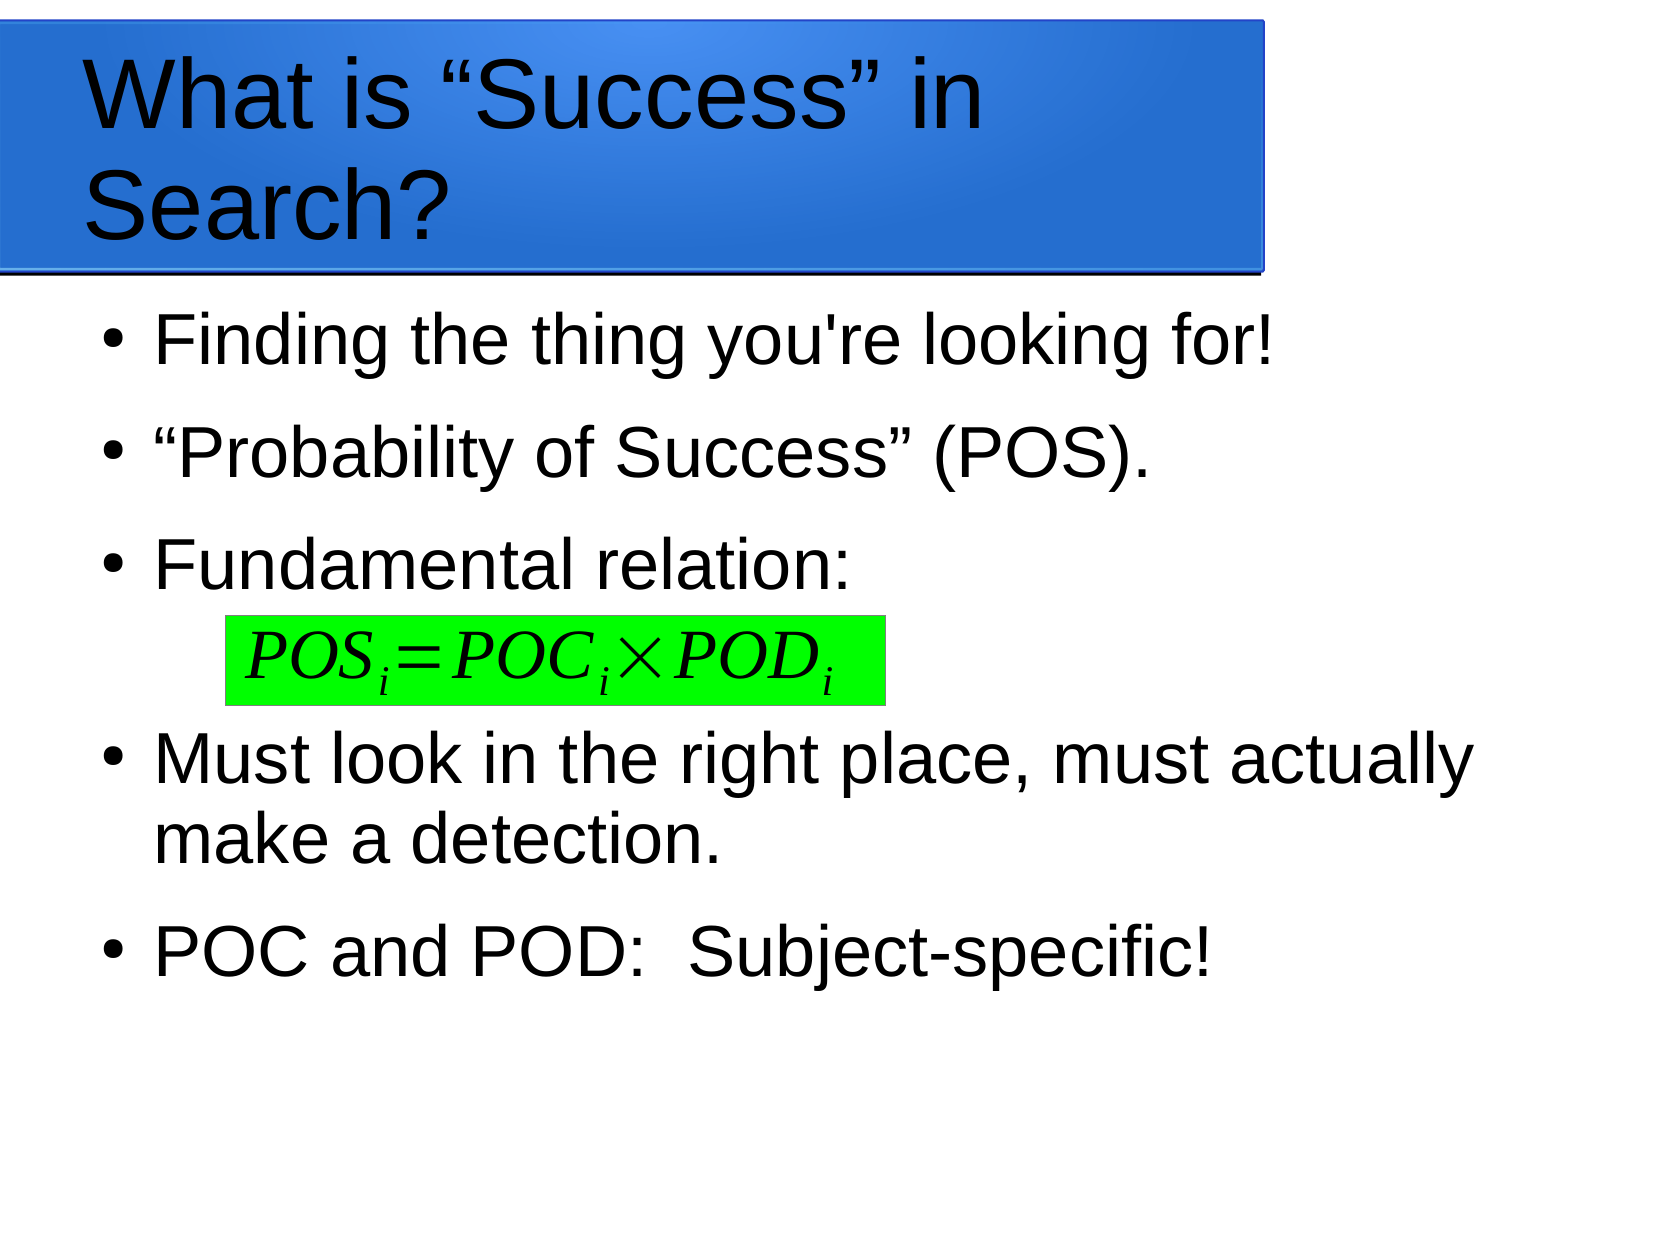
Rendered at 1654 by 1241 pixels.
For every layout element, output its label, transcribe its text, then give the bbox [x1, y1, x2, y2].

title What is “Success” in Search? [82, 38, 1235, 261]
chart [235, 616, 841, 706]
list Finding the thing you're looking for! “Probability of Success” (POS). Fundamental relation: Must look in the right place, must actually make a detection. POC and POD: Subject-specific! [82, 299, 1571, 1019]
